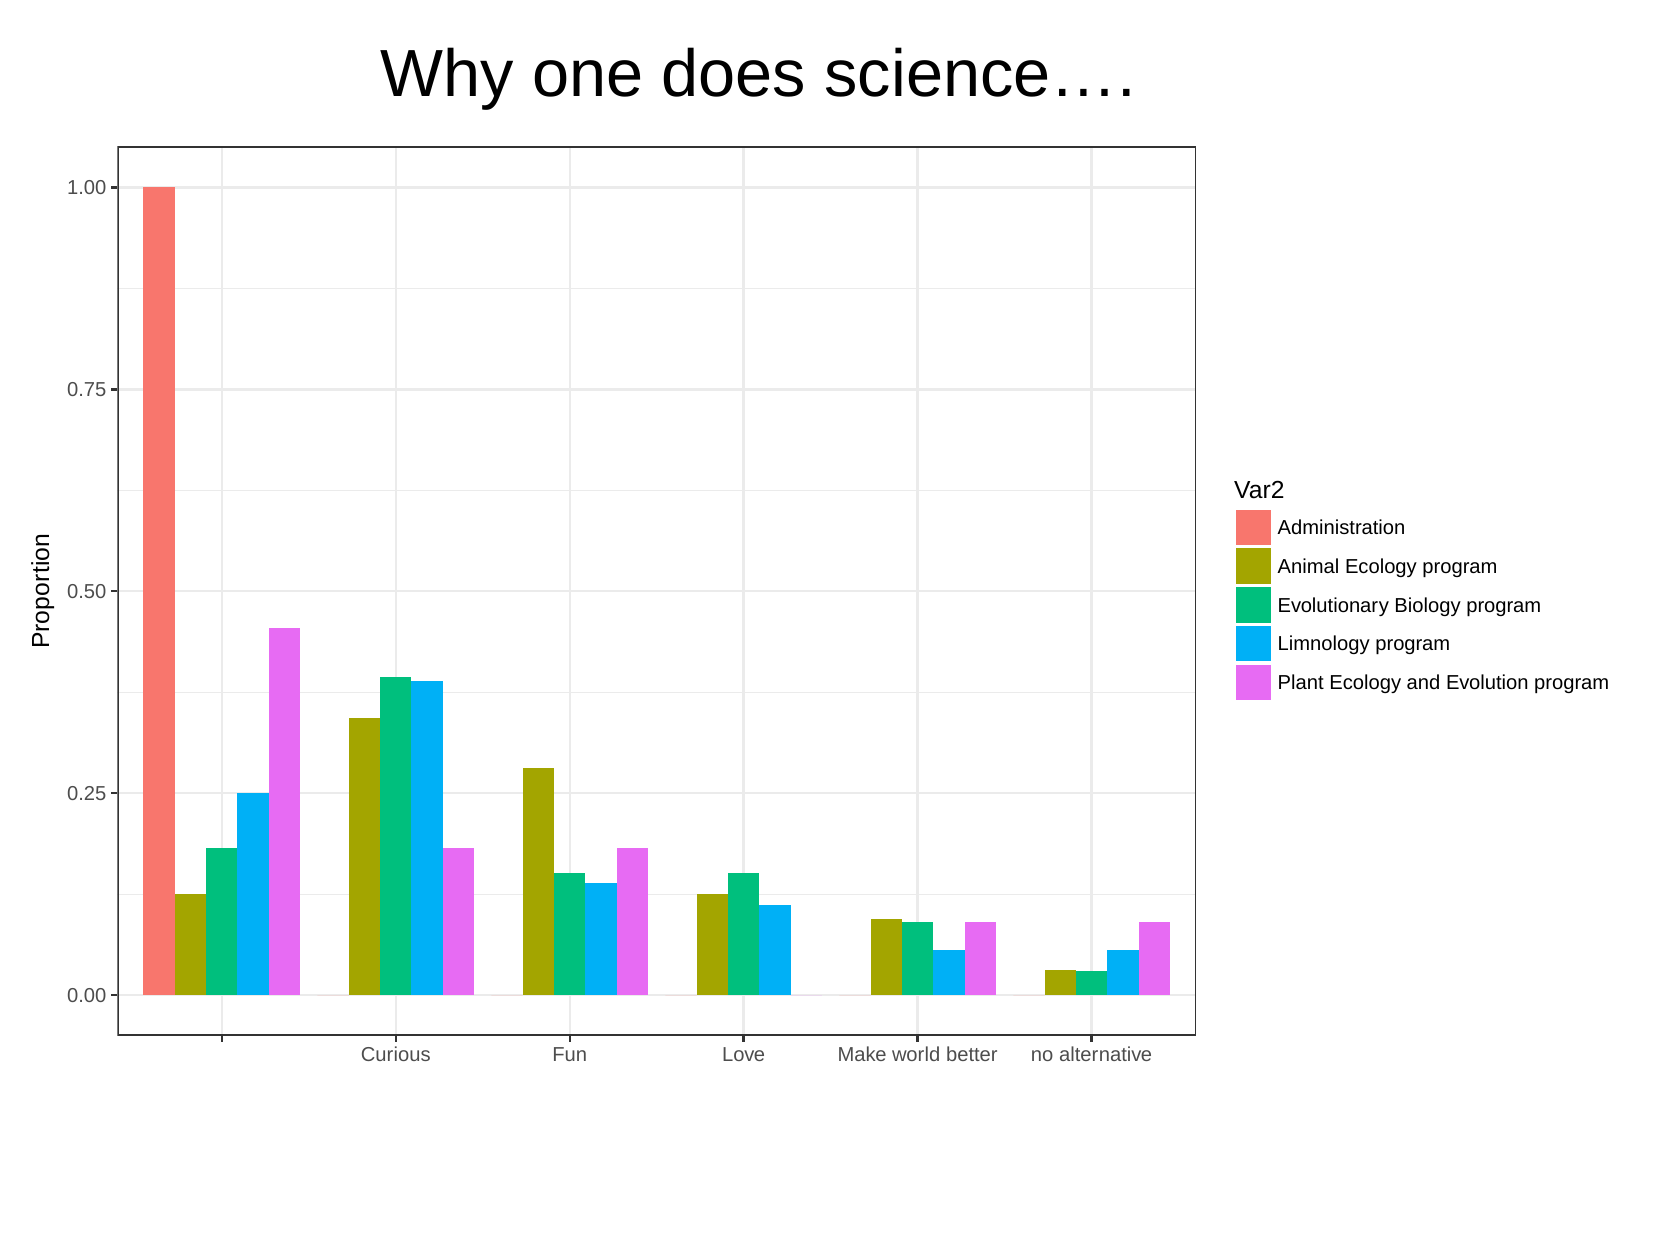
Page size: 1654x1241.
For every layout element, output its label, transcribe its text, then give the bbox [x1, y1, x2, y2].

picture [19, 134, 1635, 1104]
text_box Why one does science…. [143, 28, 1374, 118]
